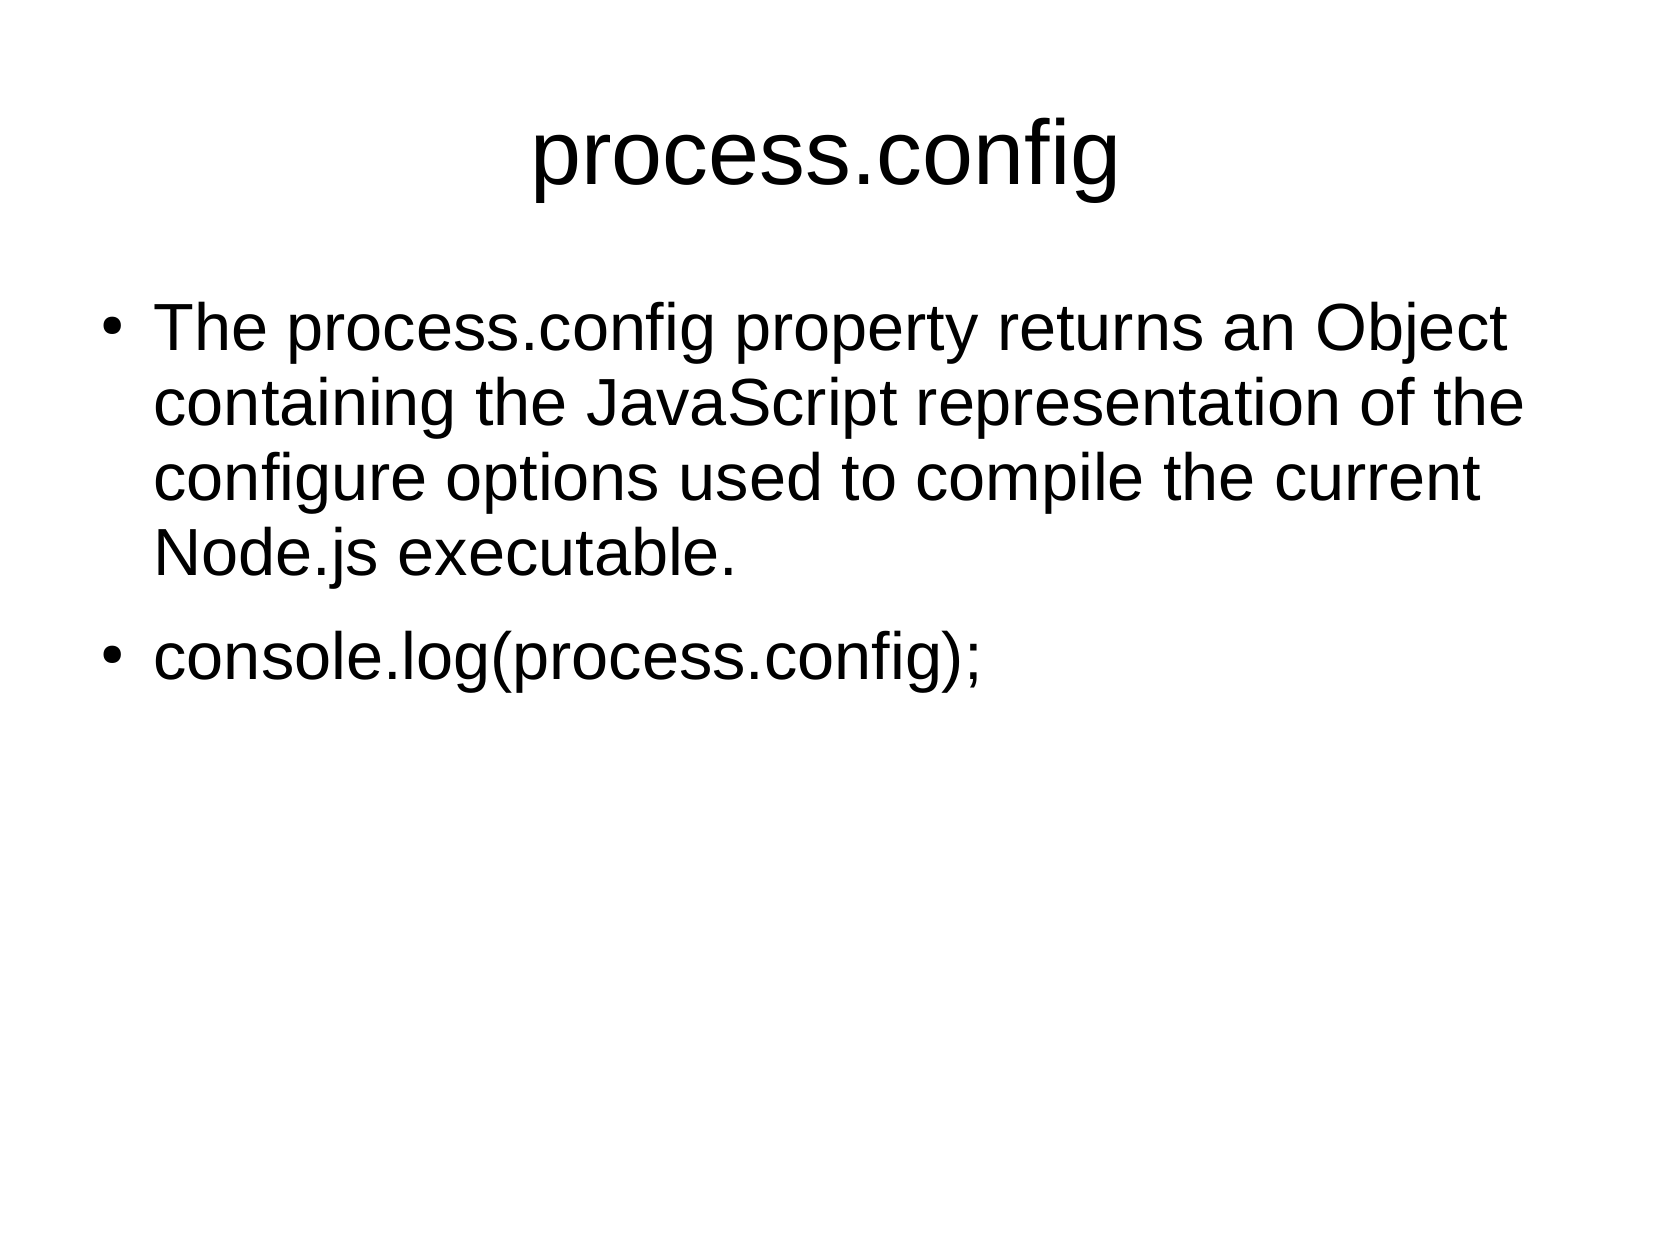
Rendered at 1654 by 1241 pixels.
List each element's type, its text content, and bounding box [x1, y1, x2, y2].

list The process.config property returns an Object containing the JavaScript representation of the configure options used to compile the current Node.js executable. console.log(process.config); [82, 290, 1571, 1010]
title process.config [82, 49, 1571, 257]
